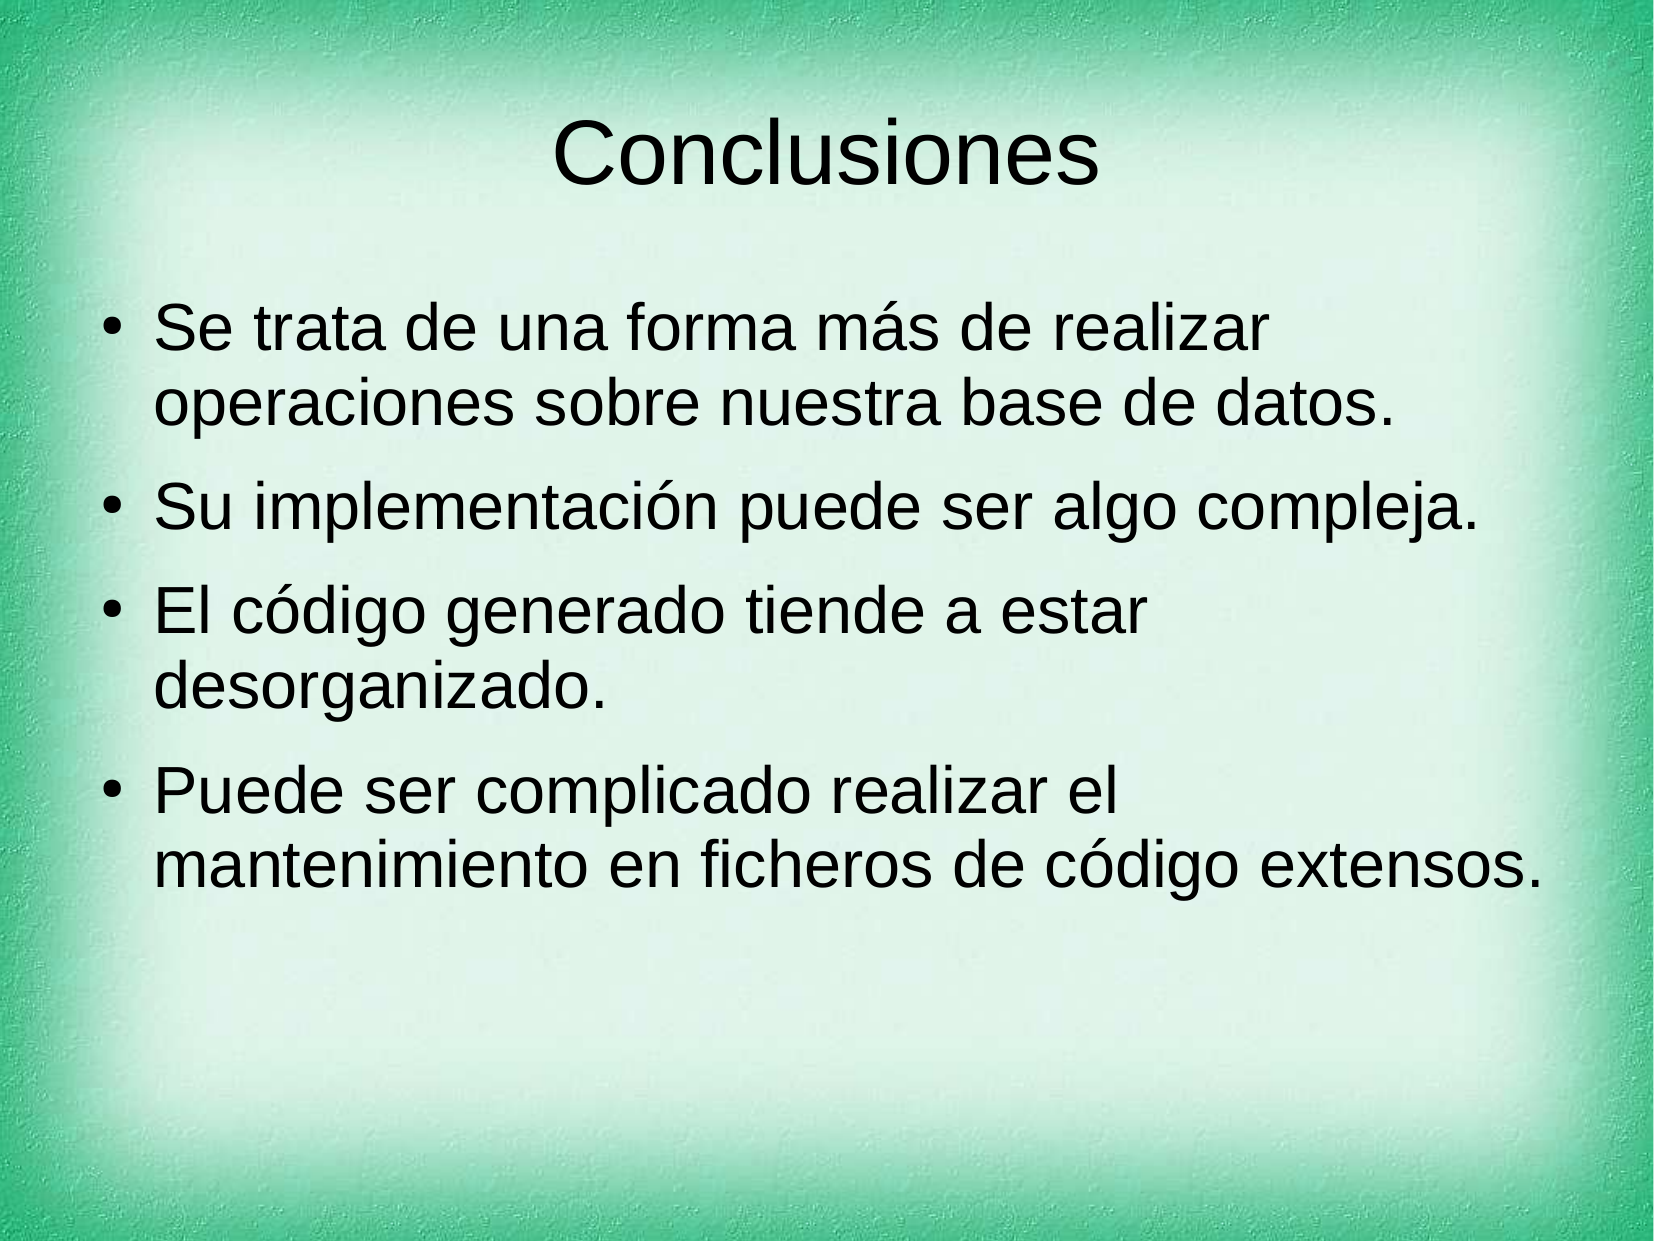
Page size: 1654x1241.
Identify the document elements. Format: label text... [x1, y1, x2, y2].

list Se trata de una forma más de realizar operaciones sobre nuestra base de datos. Su implementación puede ser algo compleja. El código generado tiende a estar desorganizado. Puede ser complicado realizar el mantenimiento en ficheros de código extensos. [82, 290, 1571, 1010]
picture [0, 0, 1654, 1241]
title Conclusiones [82, 49, 1571, 257]
